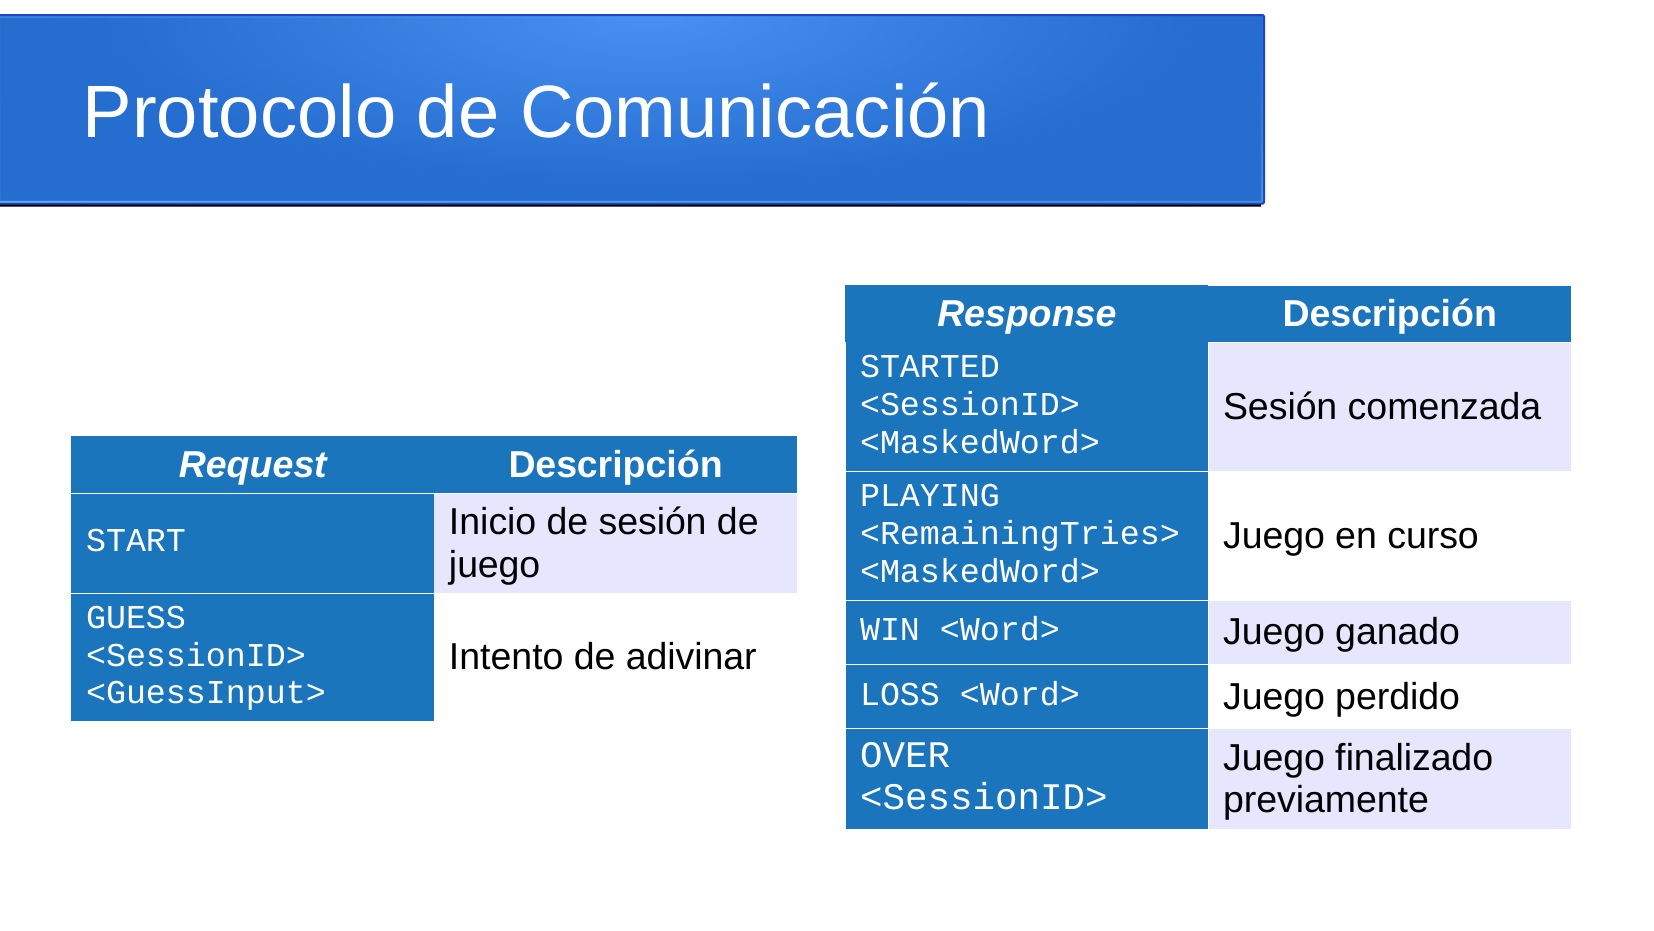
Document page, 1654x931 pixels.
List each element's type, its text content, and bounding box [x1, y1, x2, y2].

table_cell Sesión comenzada [1209, 343, 1571, 471]
table_header Descripción [1208, 286, 1571, 342]
table_cell Juego perdido [1209, 665, 1571, 728]
table_cell GUESS <SessionID> <GuessInput> [71, 594, 434, 721]
table_cell OVER <SessionID> [846, 729, 1208, 829]
table_cell Juego en curso [1209, 472, 1571, 600]
table_cell LOSS <Word> [846, 665, 1208, 728]
table_cell WIN <Word> [846, 601, 1208, 664]
table_cell STARTED <SessionID> <MaskedWord> [846, 342, 1208, 471]
table_cell PLAYING <RemainingTries> <MaskedWord> [846, 472, 1208, 600]
table_cell Inicio de sesión de juego [434, 494, 797, 593]
table_header Response [845, 285, 1208, 342]
title Protocolo de Comunicación [82, 35, 1235, 189]
table_cell Juego ganado [1209, 601, 1571, 664]
table_cell START [71, 494, 434, 593]
table_cell Intento de adivinar [434, 594, 797, 721]
table_header Descripción [434, 436, 797, 493]
table_header Request [71, 436, 434, 493]
table_cell Juego finalizado previamente [1209, 729, 1571, 829]
